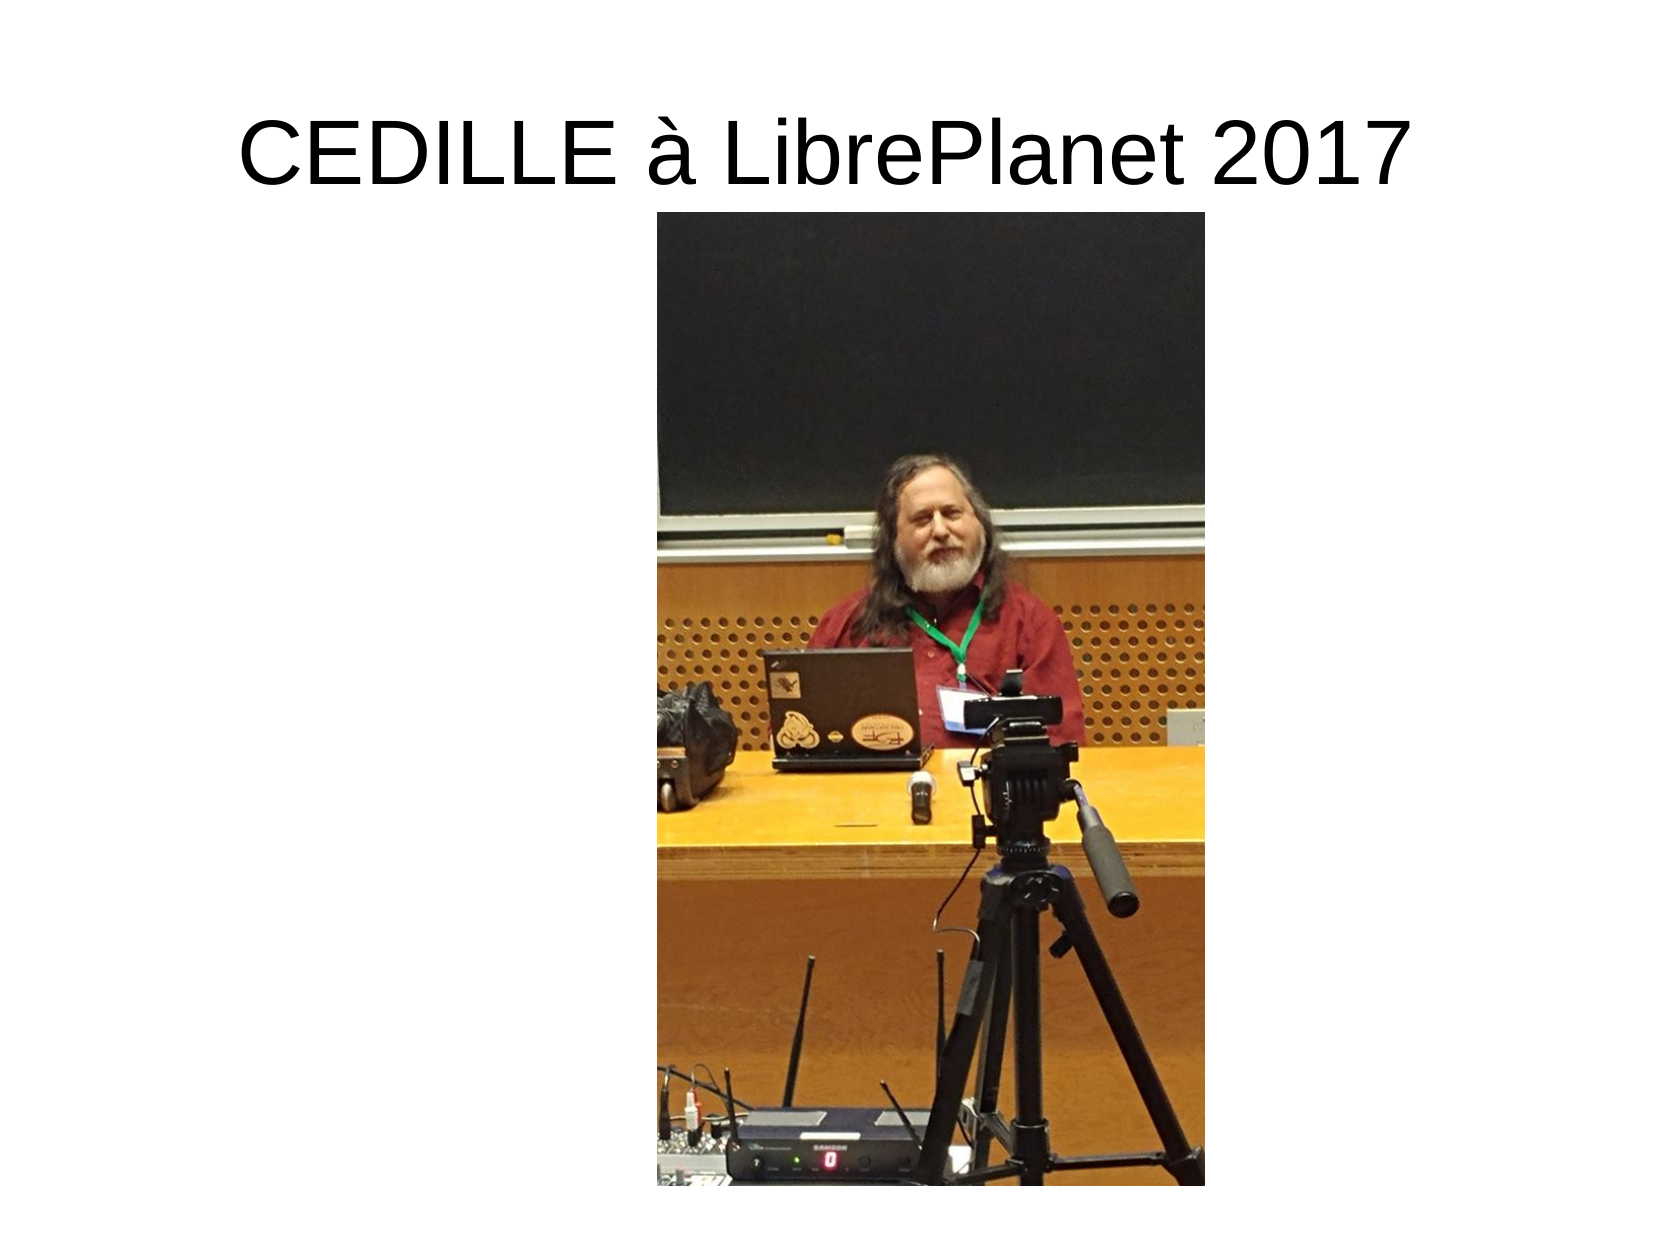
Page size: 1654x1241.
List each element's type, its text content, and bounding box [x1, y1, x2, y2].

picture [657, 212, 1205, 1187]
title CEDILLE à LibrePlanet 2017 [82, 49, 1571, 257]
